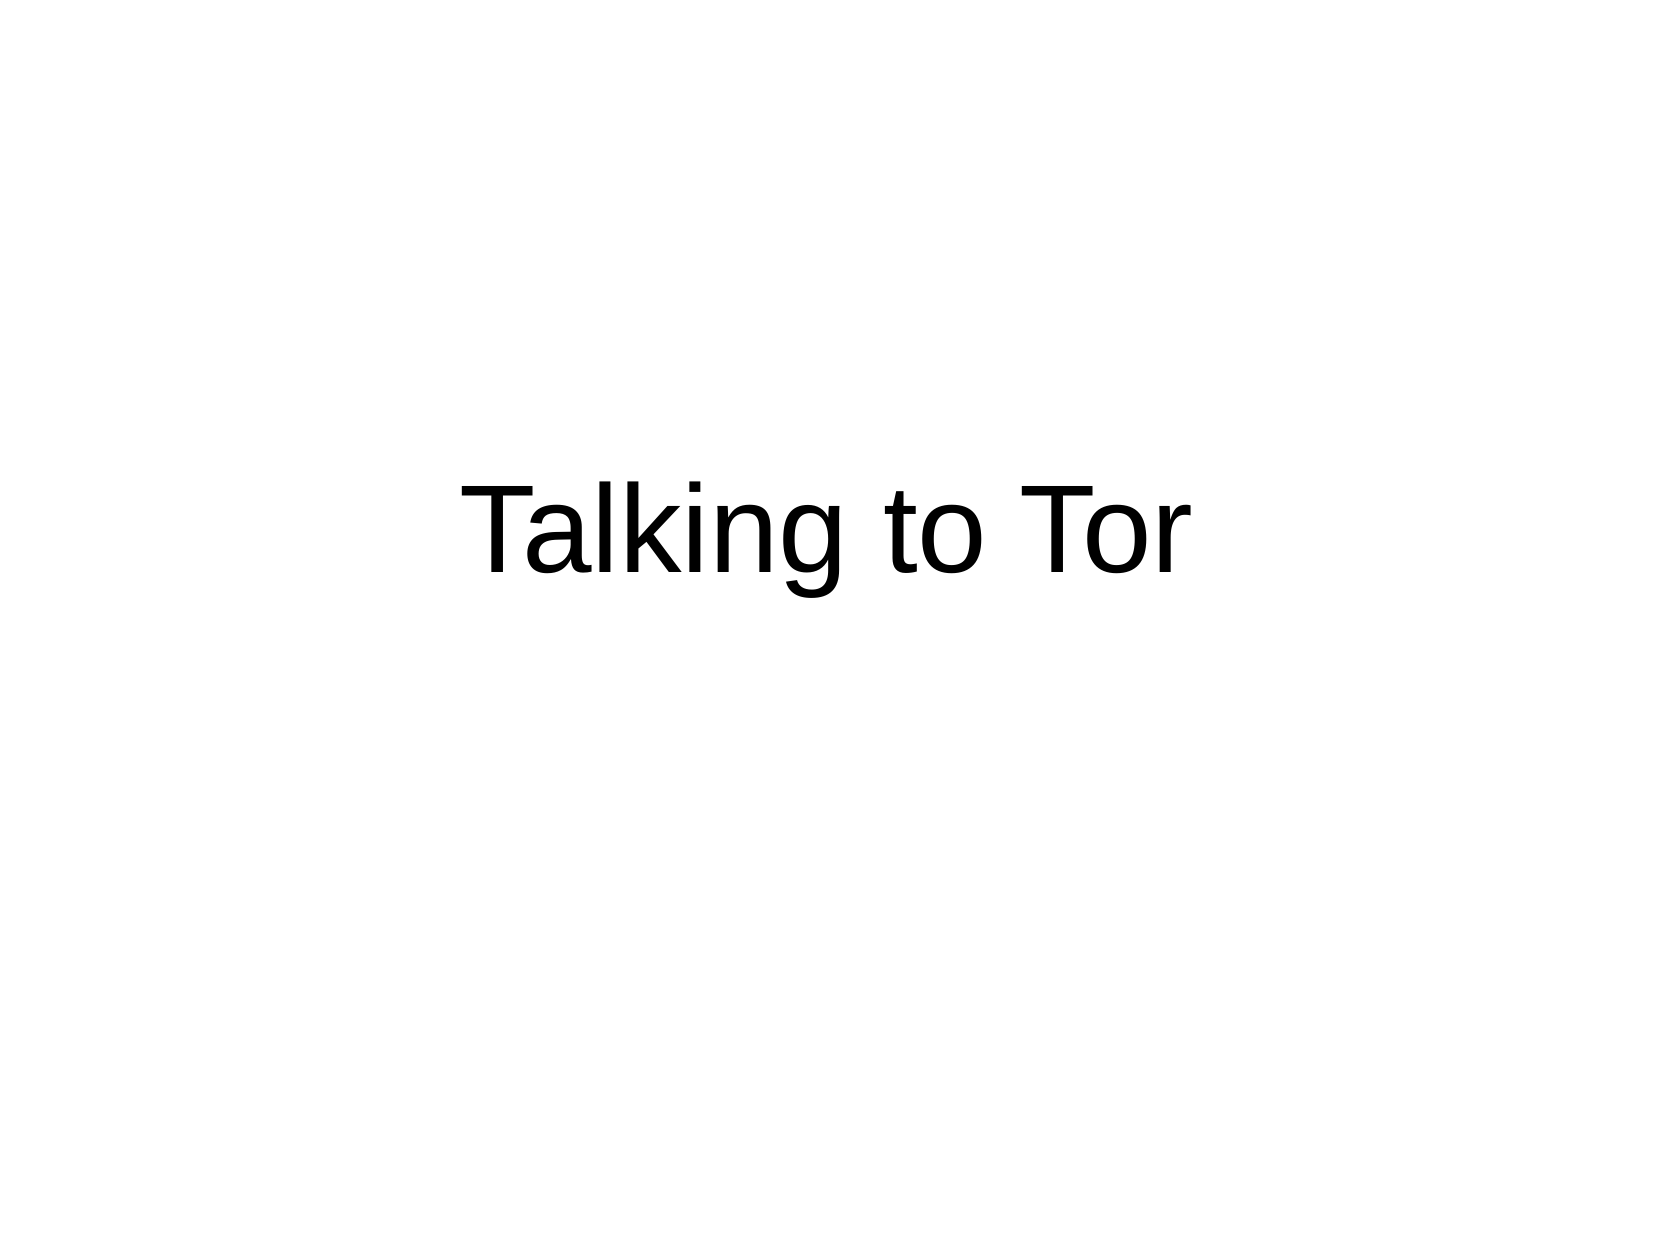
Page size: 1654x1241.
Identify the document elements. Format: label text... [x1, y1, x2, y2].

subtitle Talking to Tor [82, 49, 1571, 1010]
